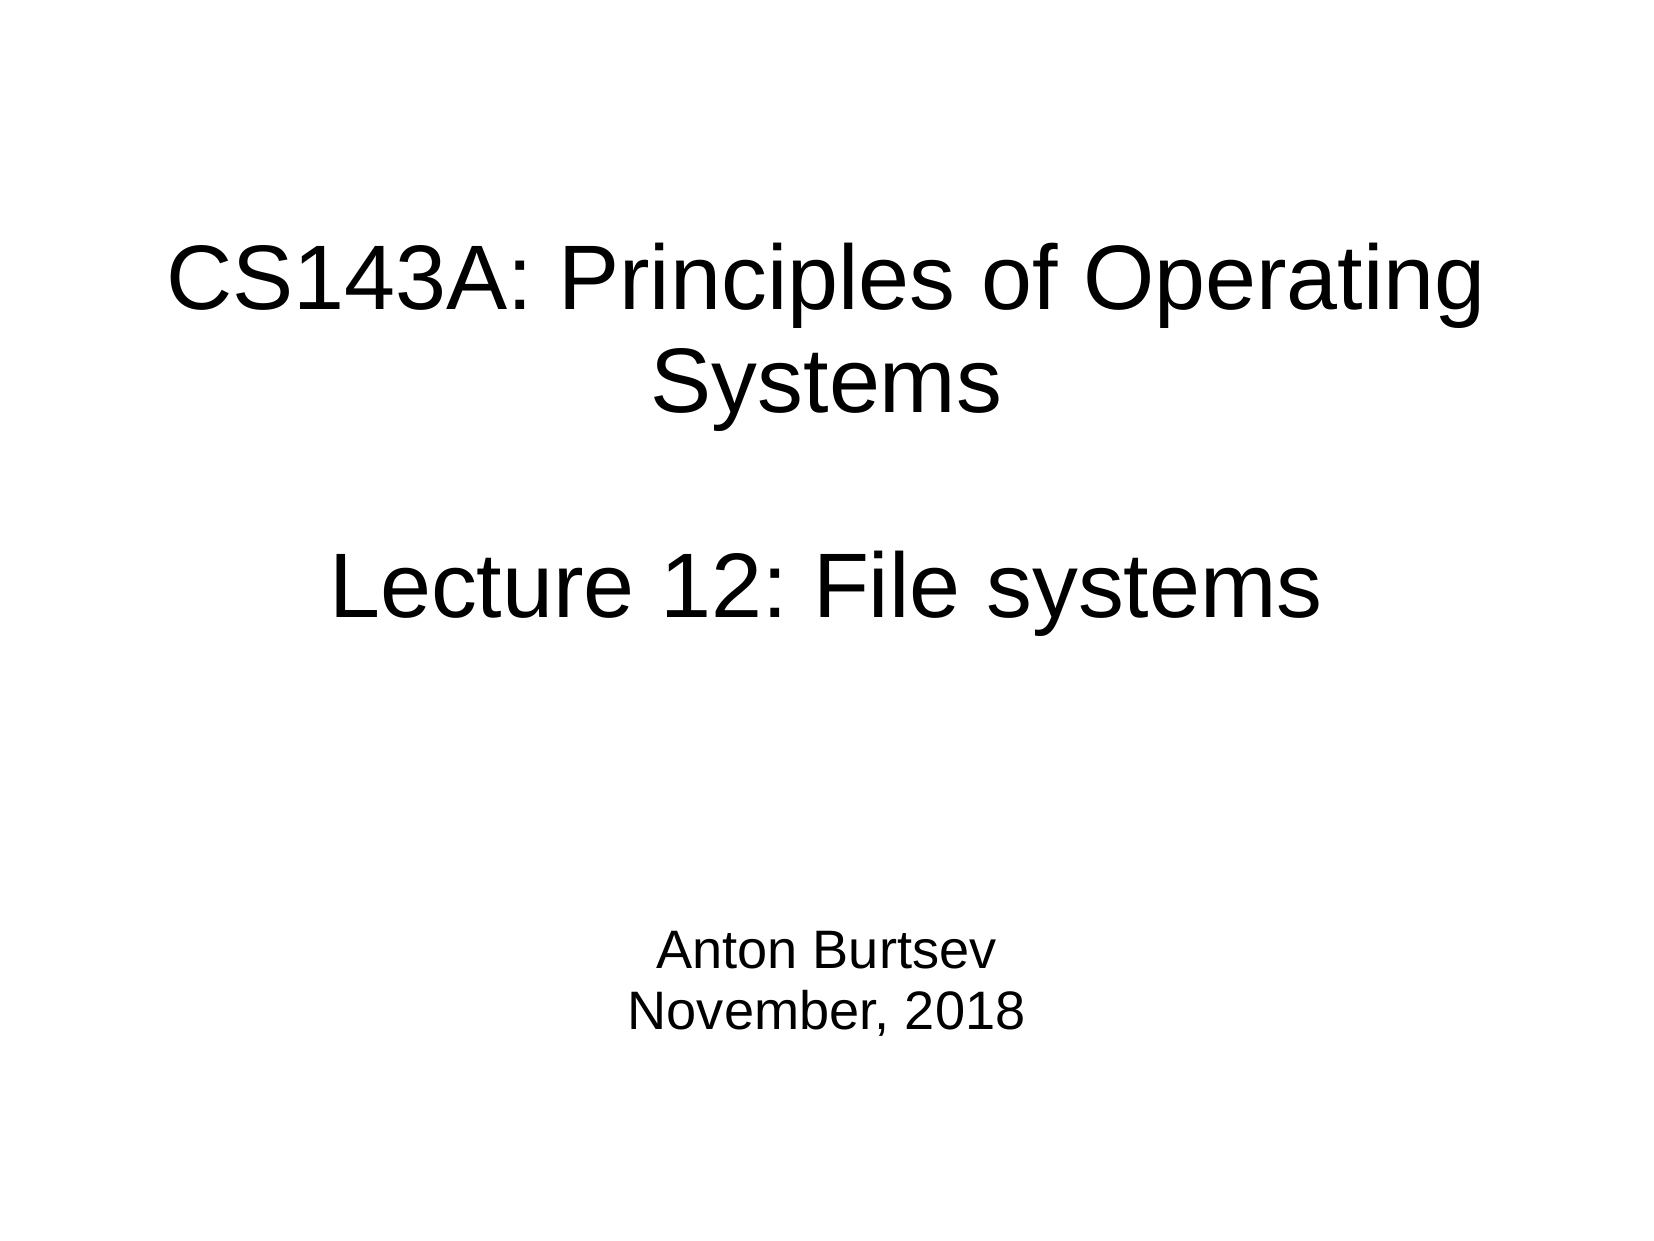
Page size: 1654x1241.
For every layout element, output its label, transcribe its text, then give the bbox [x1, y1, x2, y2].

subtitle Anton Burtsev November, 2018 [82, 637, 1571, 1109]
title CS143A: Principles of Operating Systems Lecture 12: File systems [82, 113, 1571, 637]
